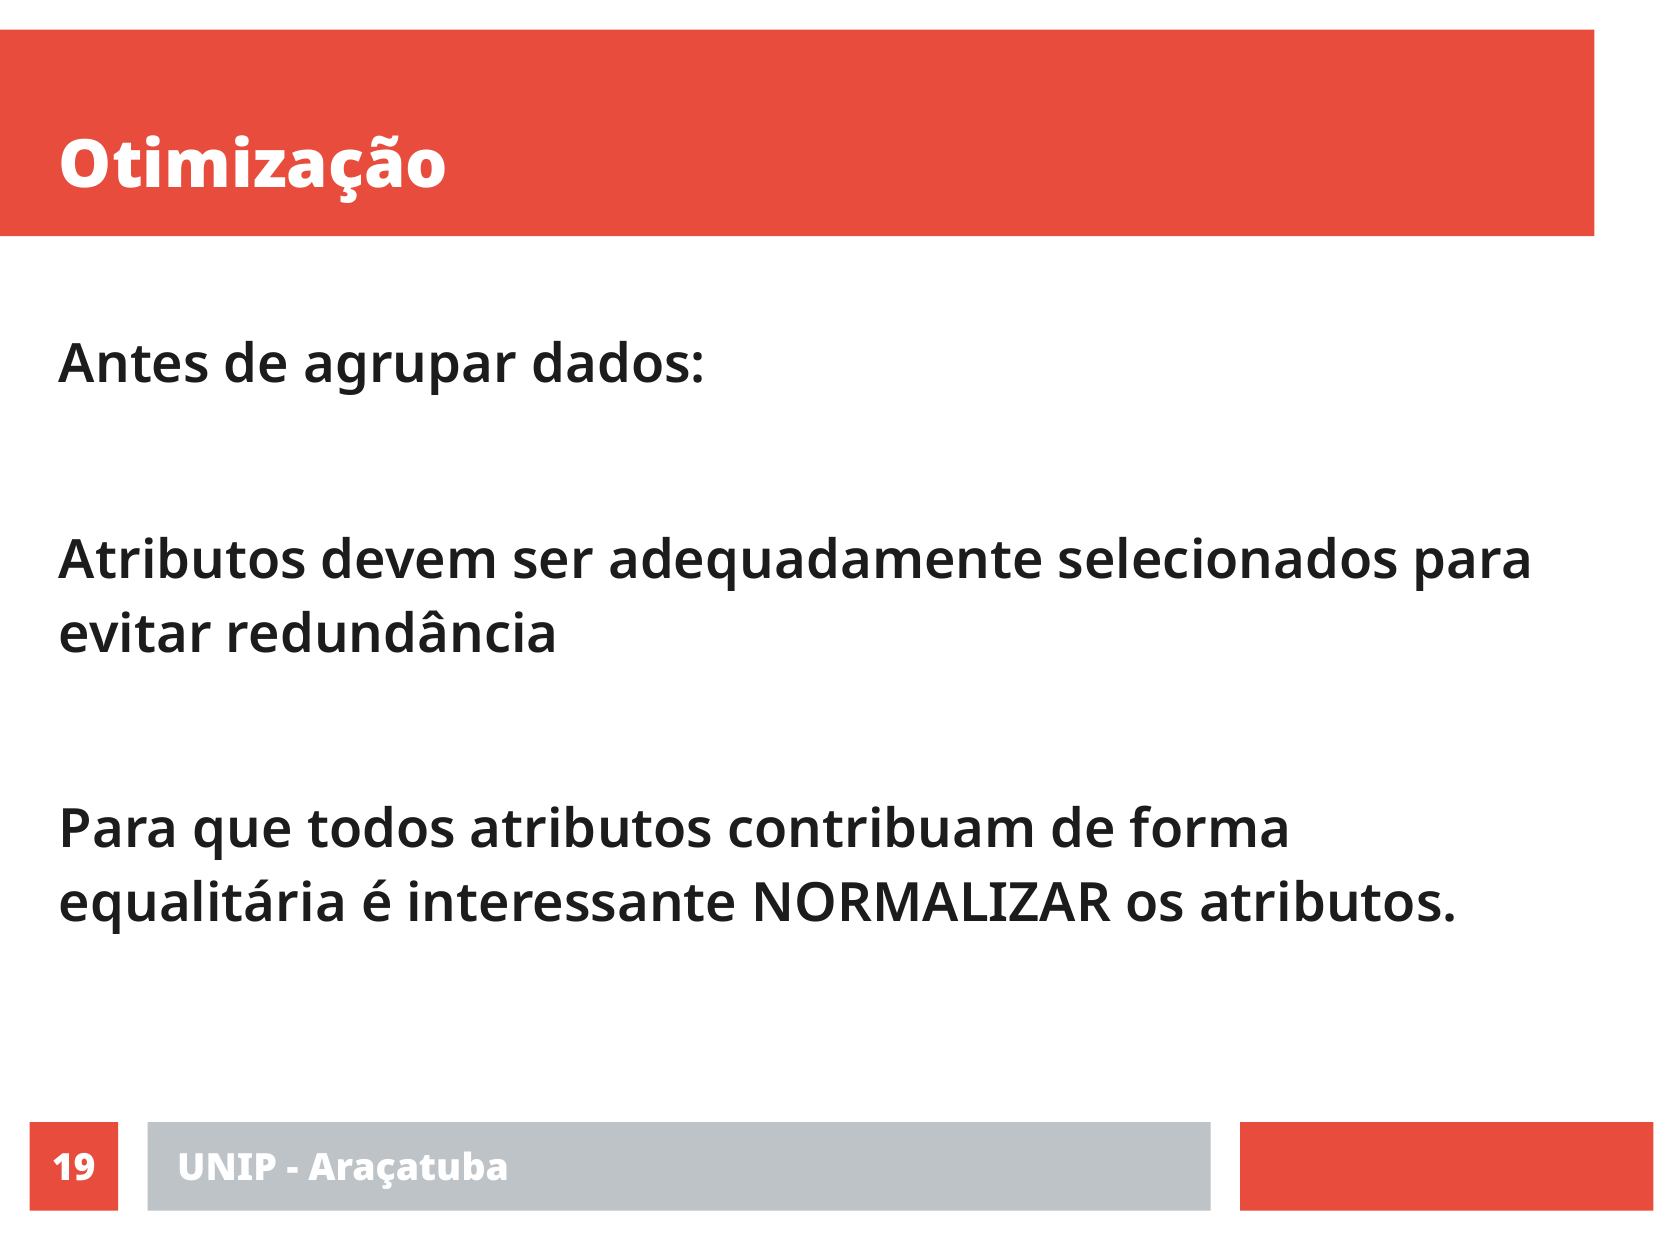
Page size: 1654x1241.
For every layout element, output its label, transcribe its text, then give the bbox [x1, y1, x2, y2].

list Antes de agrupar dados: Atributos devem ser adequadamente selecionados para evitar redundância Para que todos atributos contribuam de forma equalitária é interessante NORMALIZAR os atributos. [59, 324, 1565, 1093]
title Otimização [59, 59, 1595, 207]
